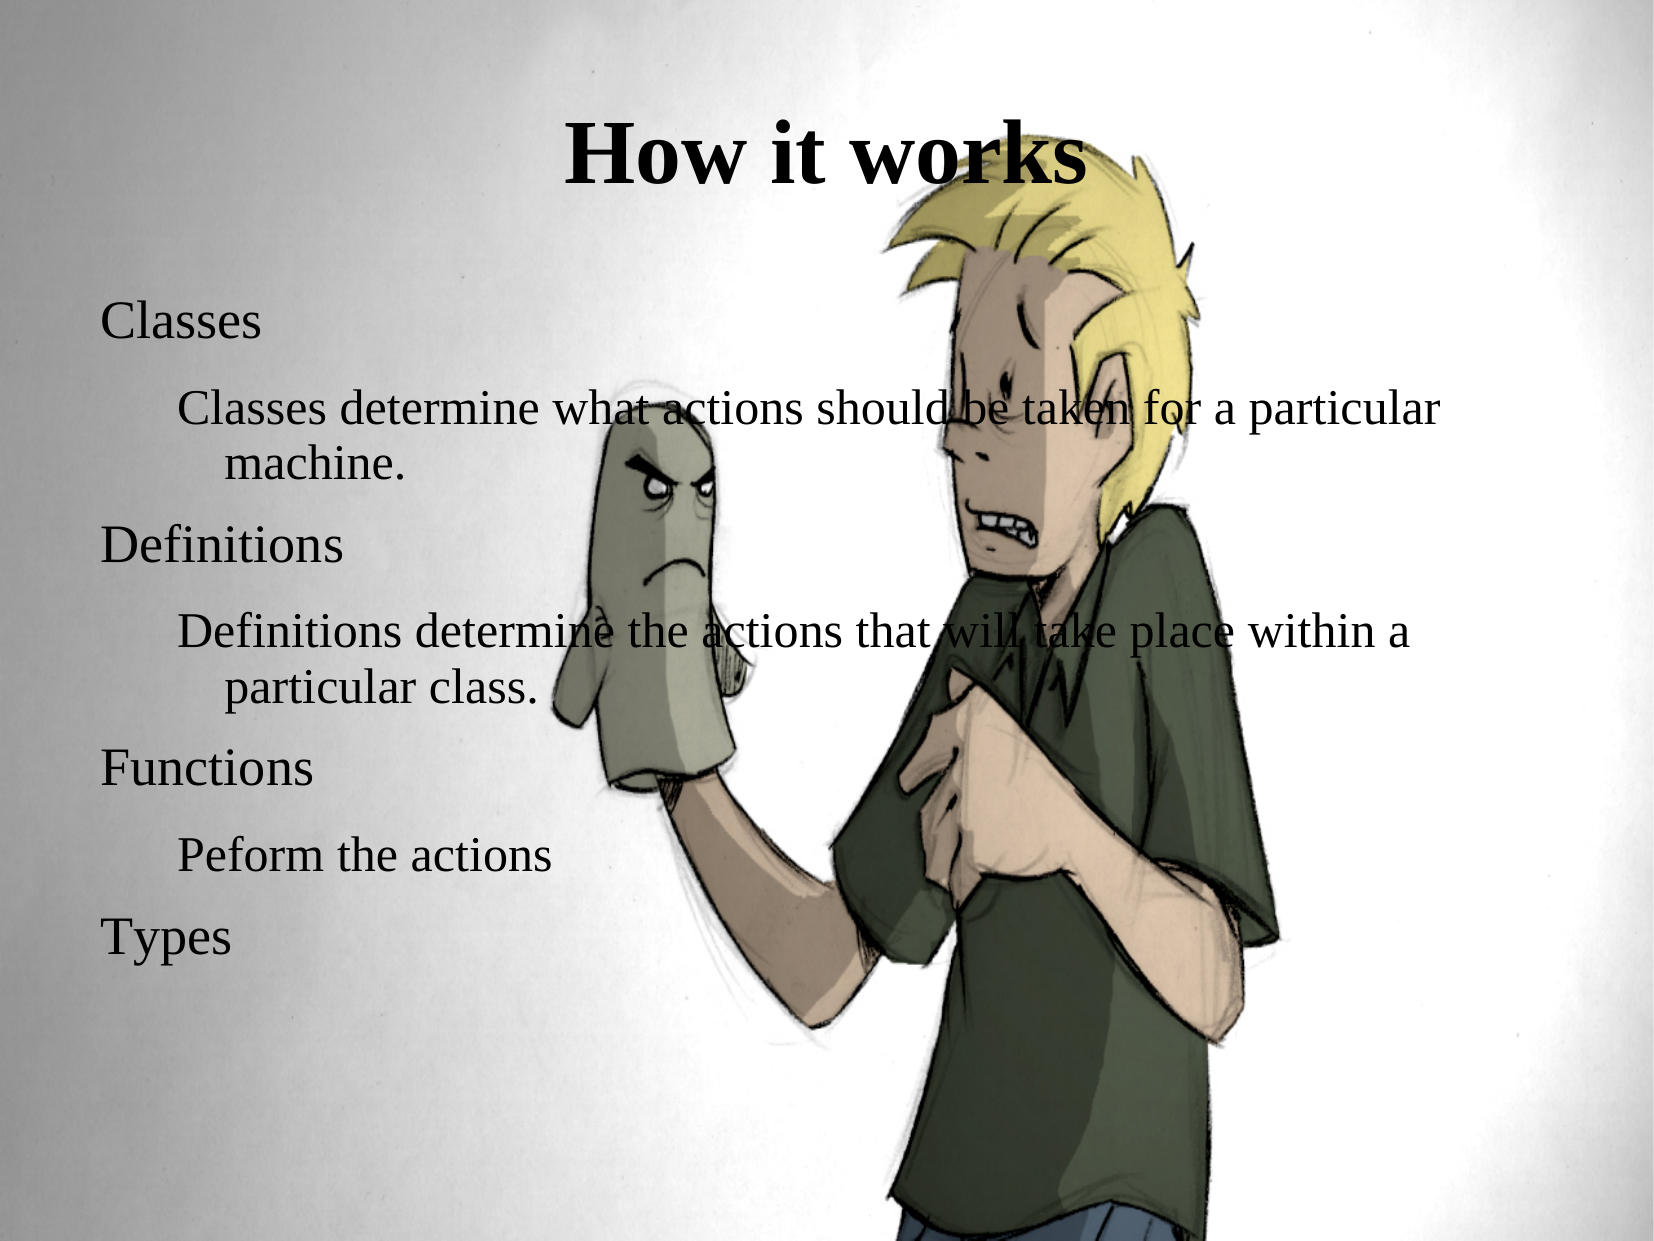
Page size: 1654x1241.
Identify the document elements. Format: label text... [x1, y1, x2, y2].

list Classes Classes determine what actions should be taken for a particular machine. Definitions Definitions determine the actions that will take place within a particular class. Functions Peform the actions Types [82, 290, 1571, 1094]
picture [0, 0, 1654, 1241]
title How it works [82, 49, 1571, 257]
